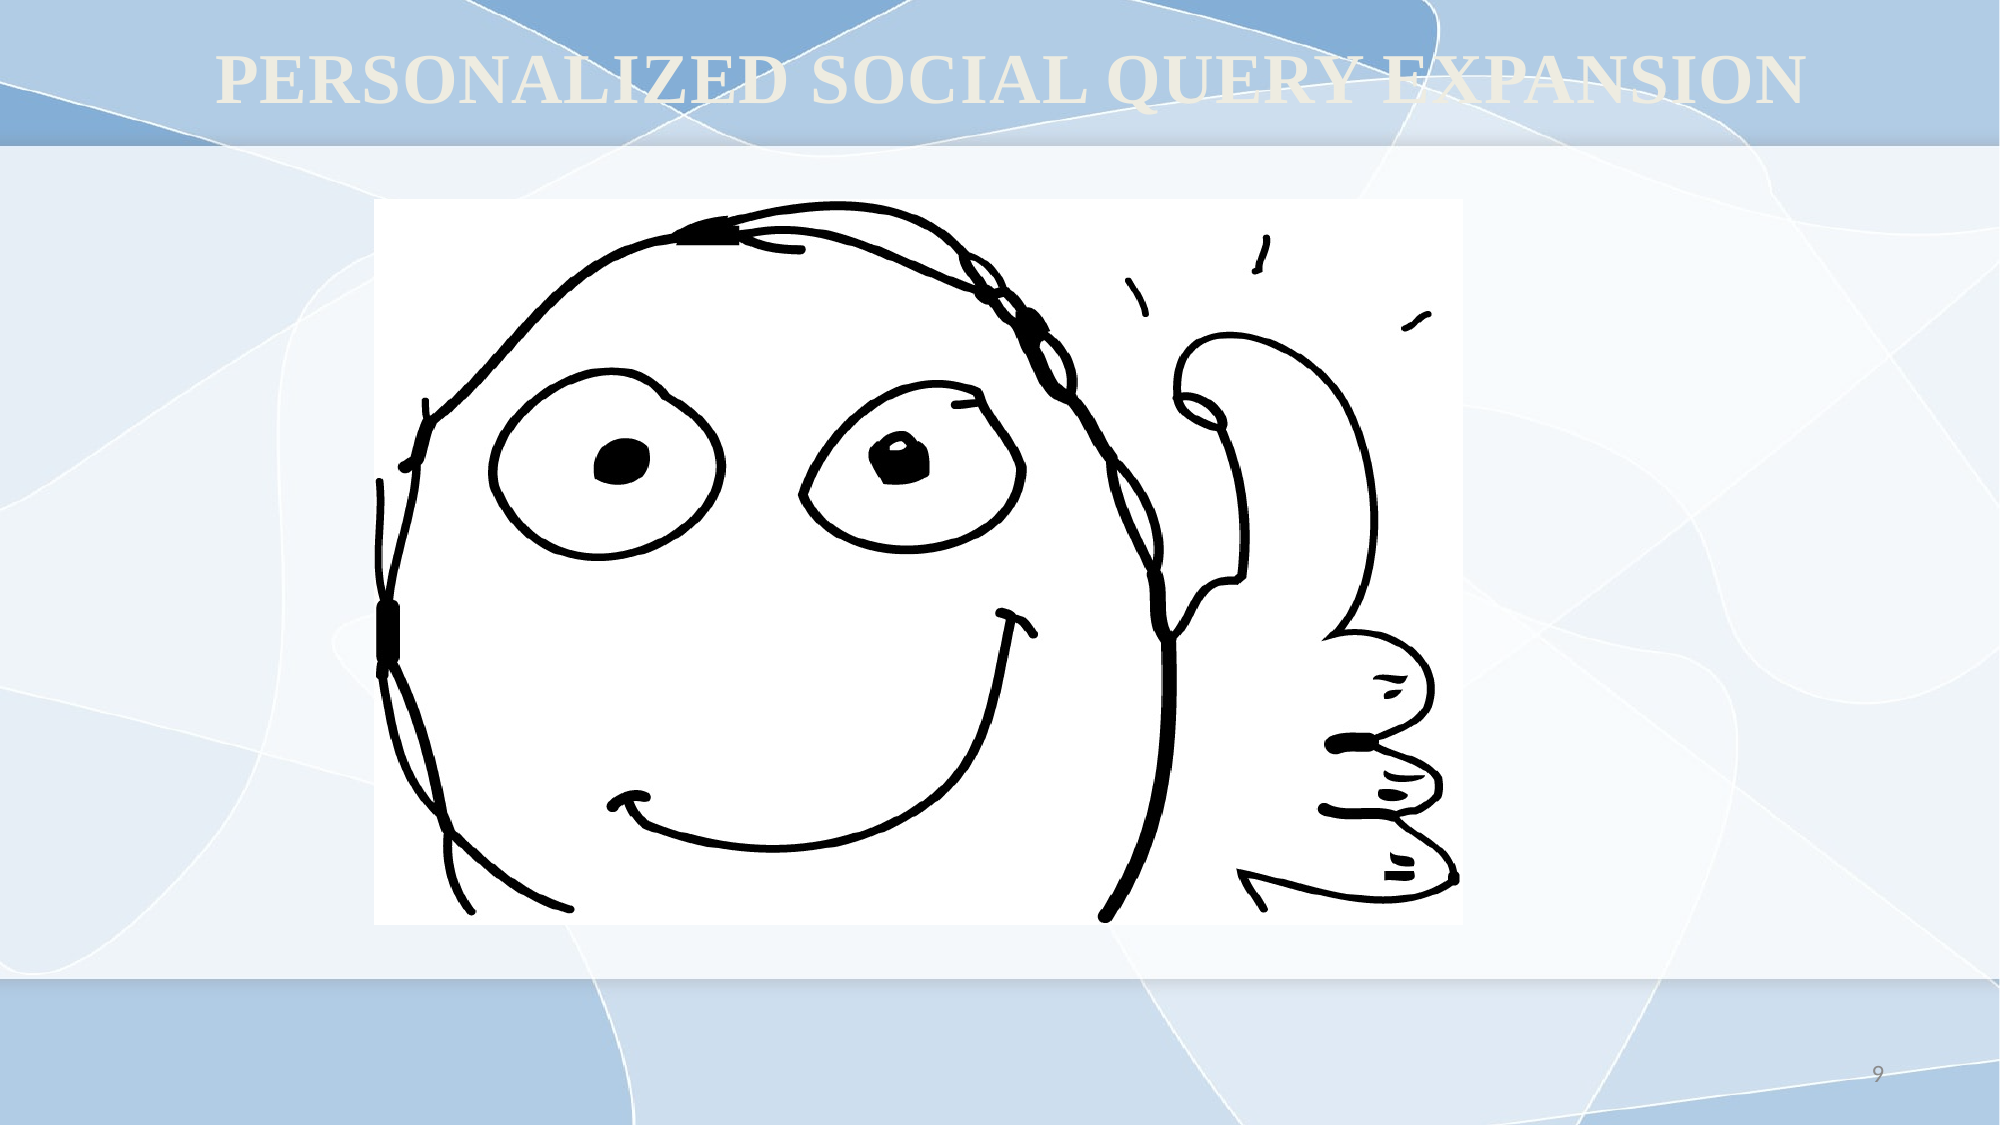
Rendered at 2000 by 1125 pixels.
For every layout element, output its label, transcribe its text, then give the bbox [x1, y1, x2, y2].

slide_number <number> [1432, 1042, 1900, 1103]
picture [374, 199, 1463, 925]
title PERSONALIZED SOCIAL QUERY EXPANSION [24, 0, 2000, 150]
